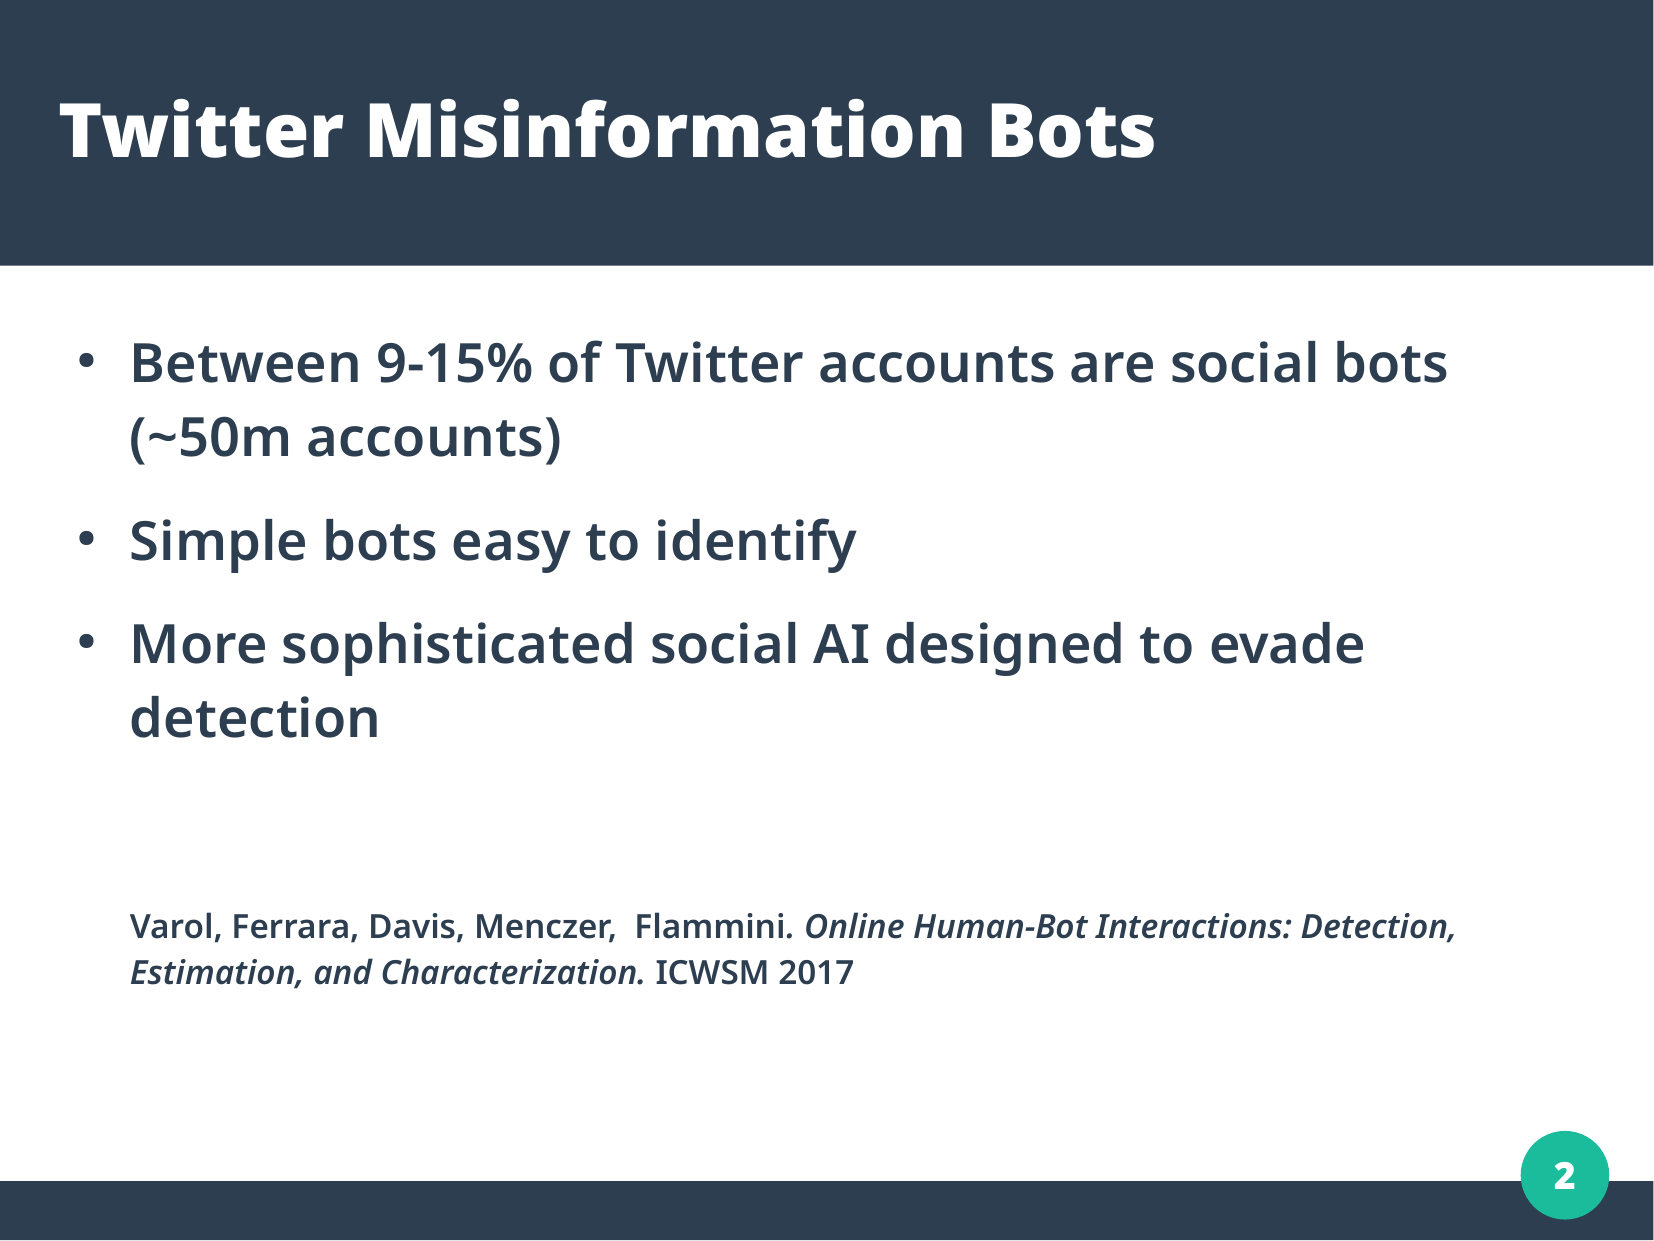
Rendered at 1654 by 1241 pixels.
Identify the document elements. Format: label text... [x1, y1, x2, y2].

list Between 9-15% of Twitter accounts are social bots (~50m accounts) Simple bots easy to identify More sophisticated social AI designed to evade detection Varol, Ferrara, Davis, Menczer, Flammini. Online Human-Bot Interactions: Detection, Estimation, and Characterization. ICWSM 2017 [59, 324, 1595, 1152]
title Twitter Misinformation Bots [59, 49, 1595, 207]
